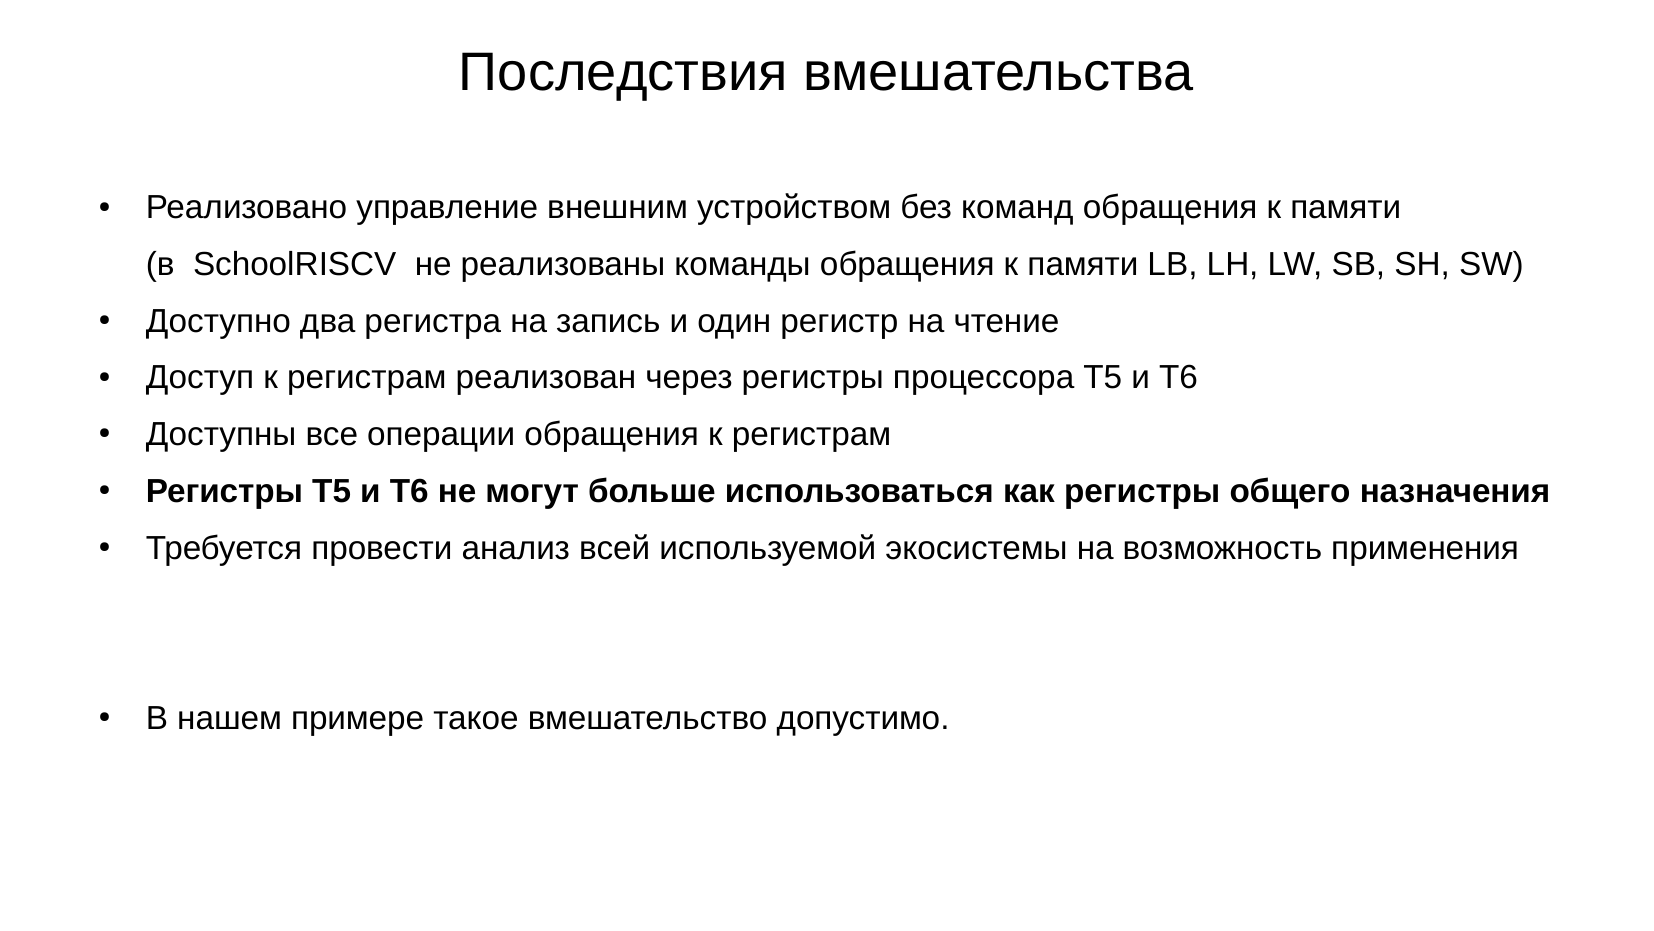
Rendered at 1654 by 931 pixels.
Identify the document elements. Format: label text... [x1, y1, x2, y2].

title Последствия вмешательства [82, 37, 1571, 107]
list Реализовано управление внешним устройством без команд обращения к памяти (в SchoolRISCV не реализованы команды обращения к памяти LB, LH, LW, SB, SH, SW) Доступно два регистра на запись и один регистр на чтение Доступ к регистрам реализован через регистры процессора T5 и T6 Доступны все операции обращения к регистрам Регистры T5 и T6 не могут больше использоваться как регистры общего назначения Требуется провести анализ всей используемой экосистемы на возможность применения В нашем примере такое вмешательство допустимо. [82, 188, 1571, 758]
